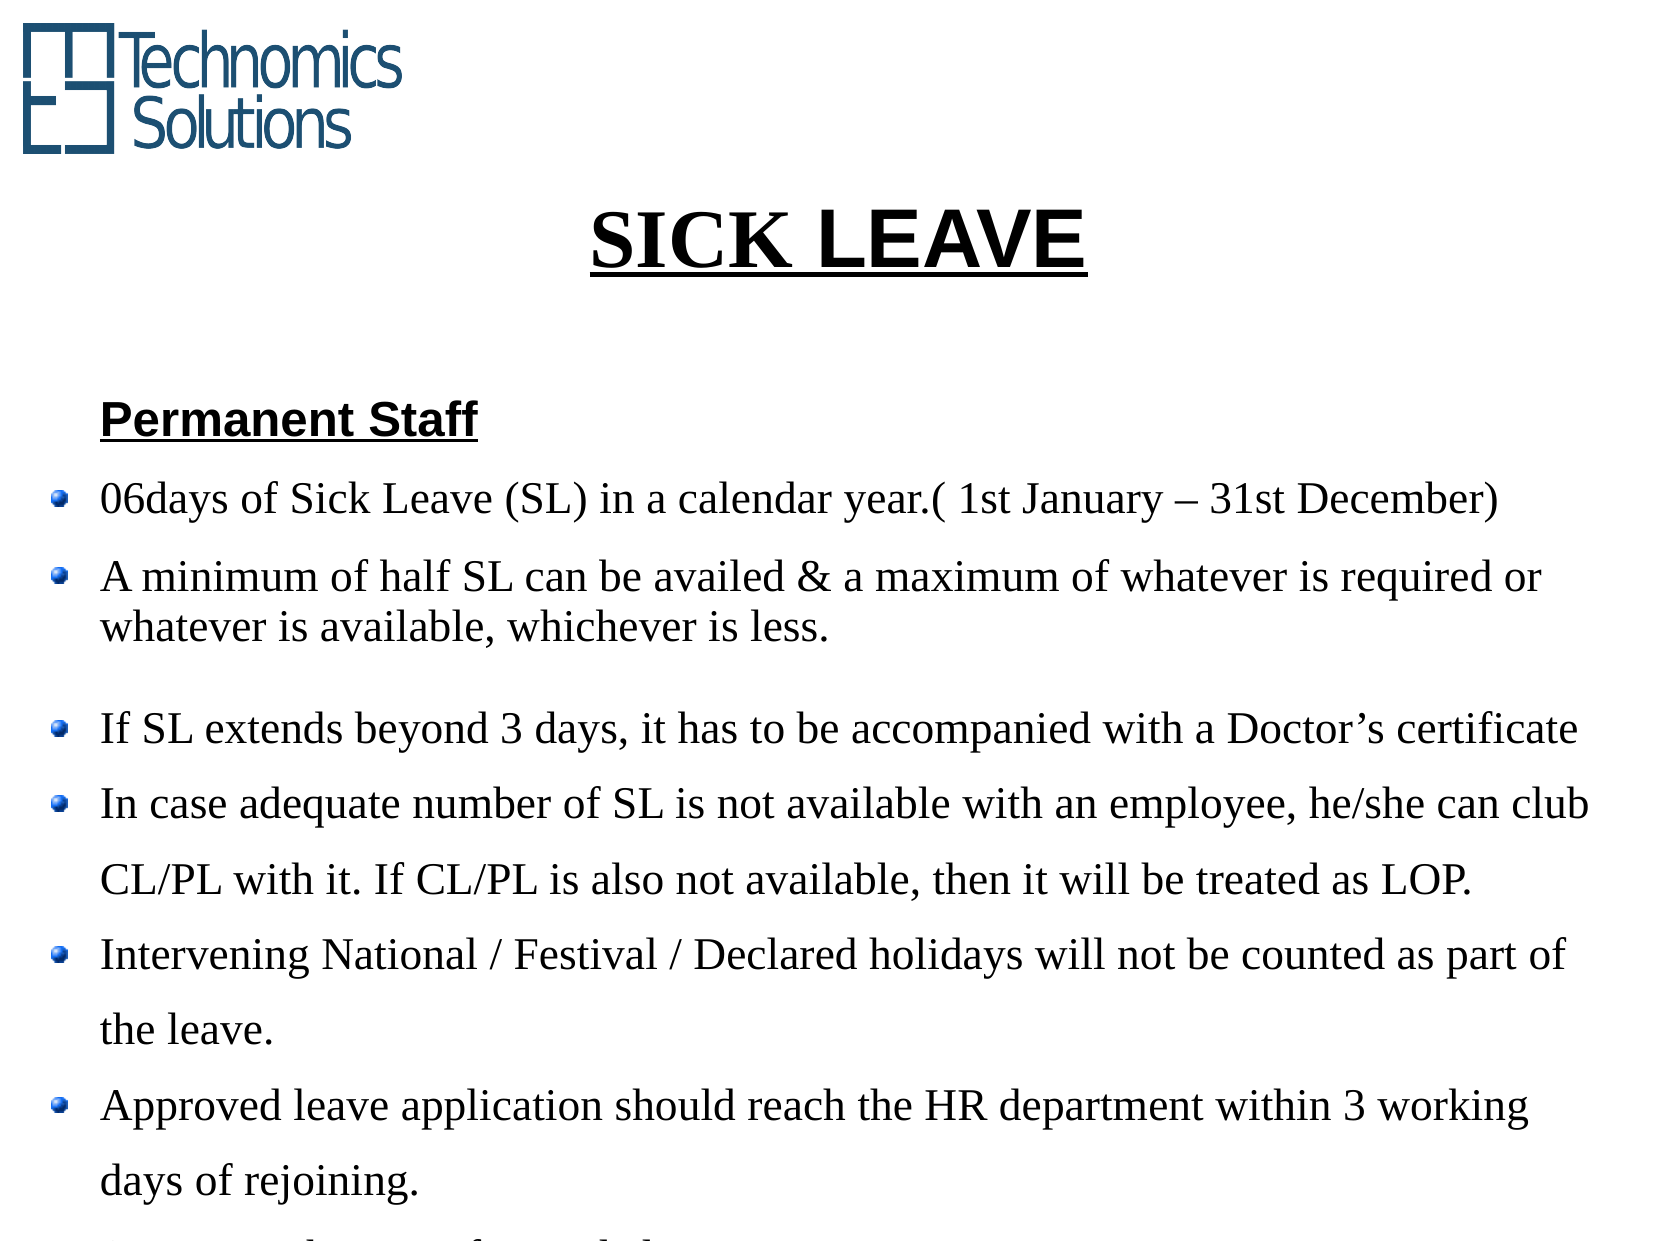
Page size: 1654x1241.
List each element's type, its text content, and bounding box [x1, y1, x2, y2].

title SICK LEAVE [94, 135, 1583, 343]
list Permanent Staff 06days of Sick Leave (SL) in a calendar year.( 1st January – 31st December) A minimum of half SL can be availed & a maximum of whatever is required or whatever is available, whichever is less. If SL extends beyond 3 days, it has to be accompanied with a Doctor’s certificate In case adequate number of SL is not available with an employee, he/she can club CL/PL with it. If CL/PL is also not available, then it will be treated as LOP. Intervening National / Festival / Declared holidays will not be counted as part of the leave. Approved leave application should reach the HR department within 3 working days of rejoining. SL can not be carry forwarded [35, 391, 1595, 1241]
picture [23, 23, 402, 154]
